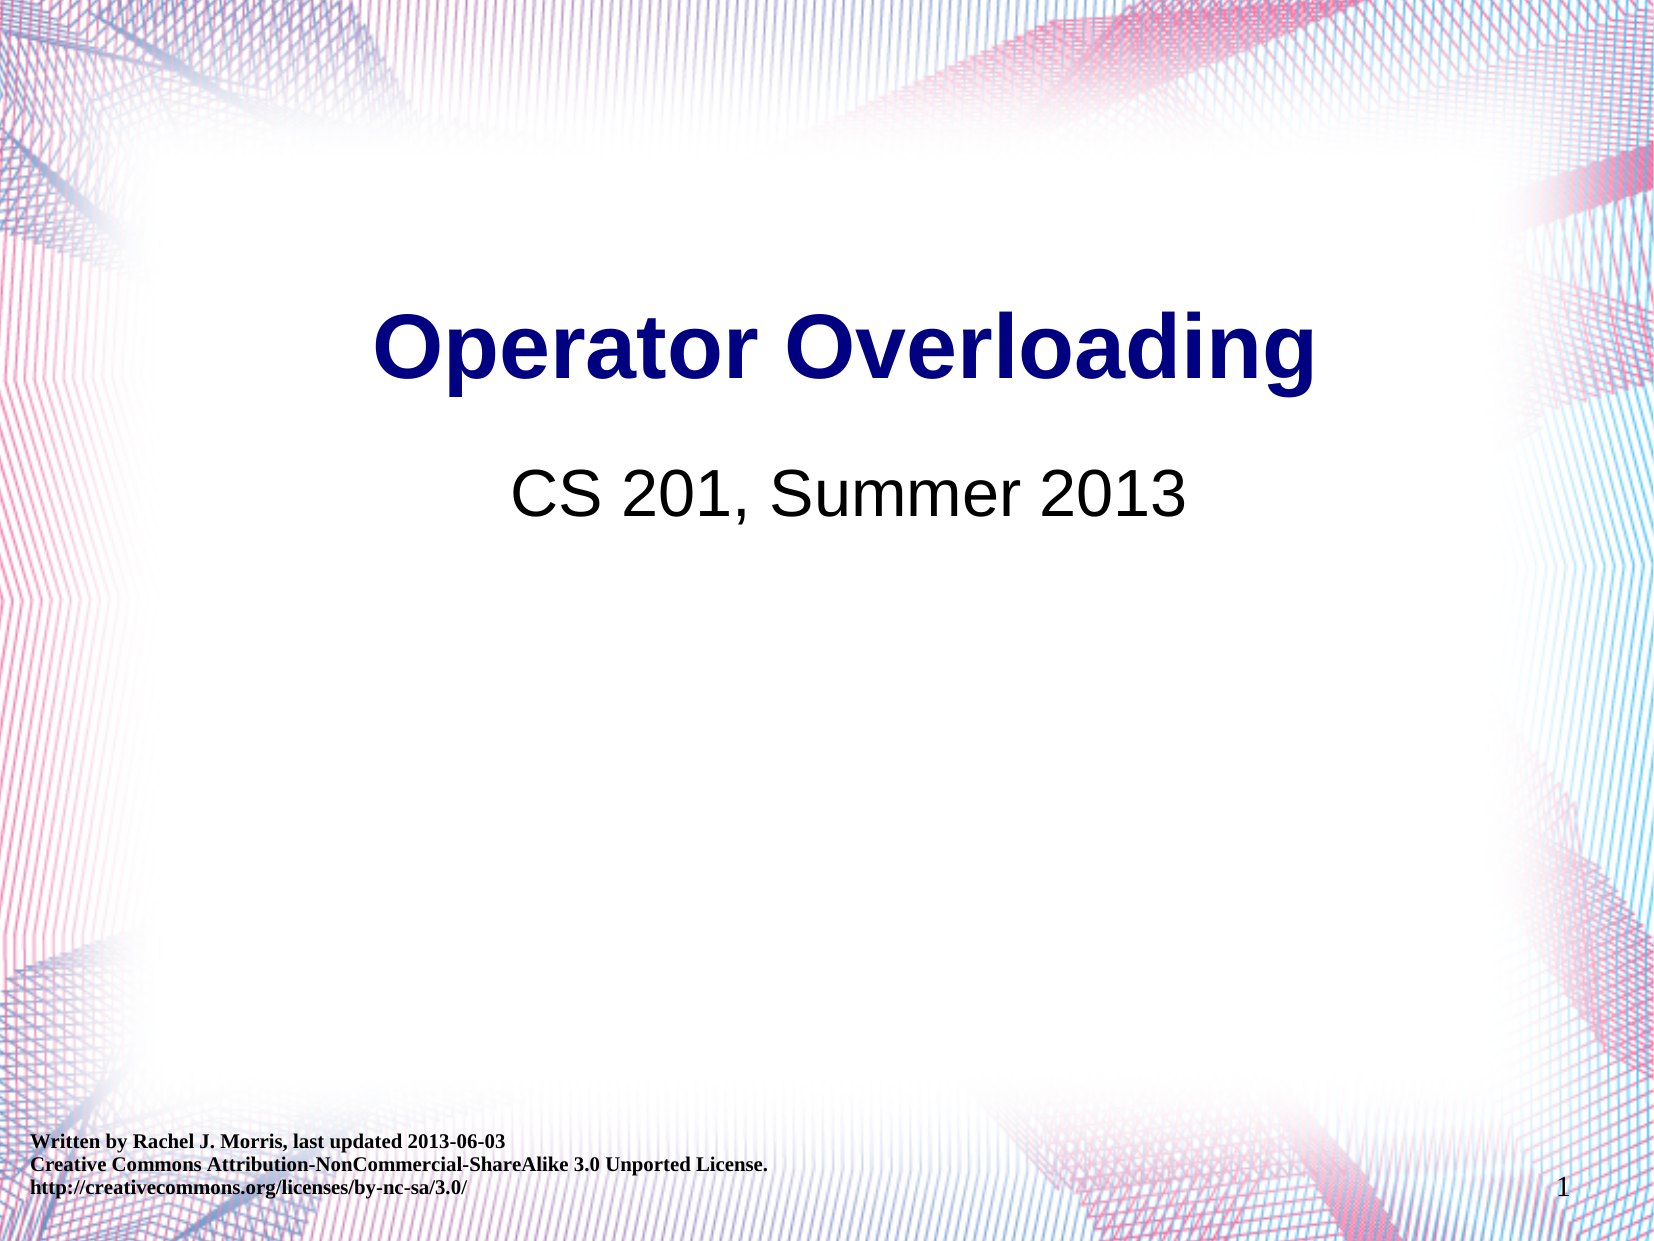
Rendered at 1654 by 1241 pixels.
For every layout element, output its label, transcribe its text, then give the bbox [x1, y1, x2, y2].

text_box CS 201, Summer 2013 [123, 438, 1576, 548]
picture [0, 0, 1654, 1241]
title Operator Overloading [101, 242, 1591, 451]
